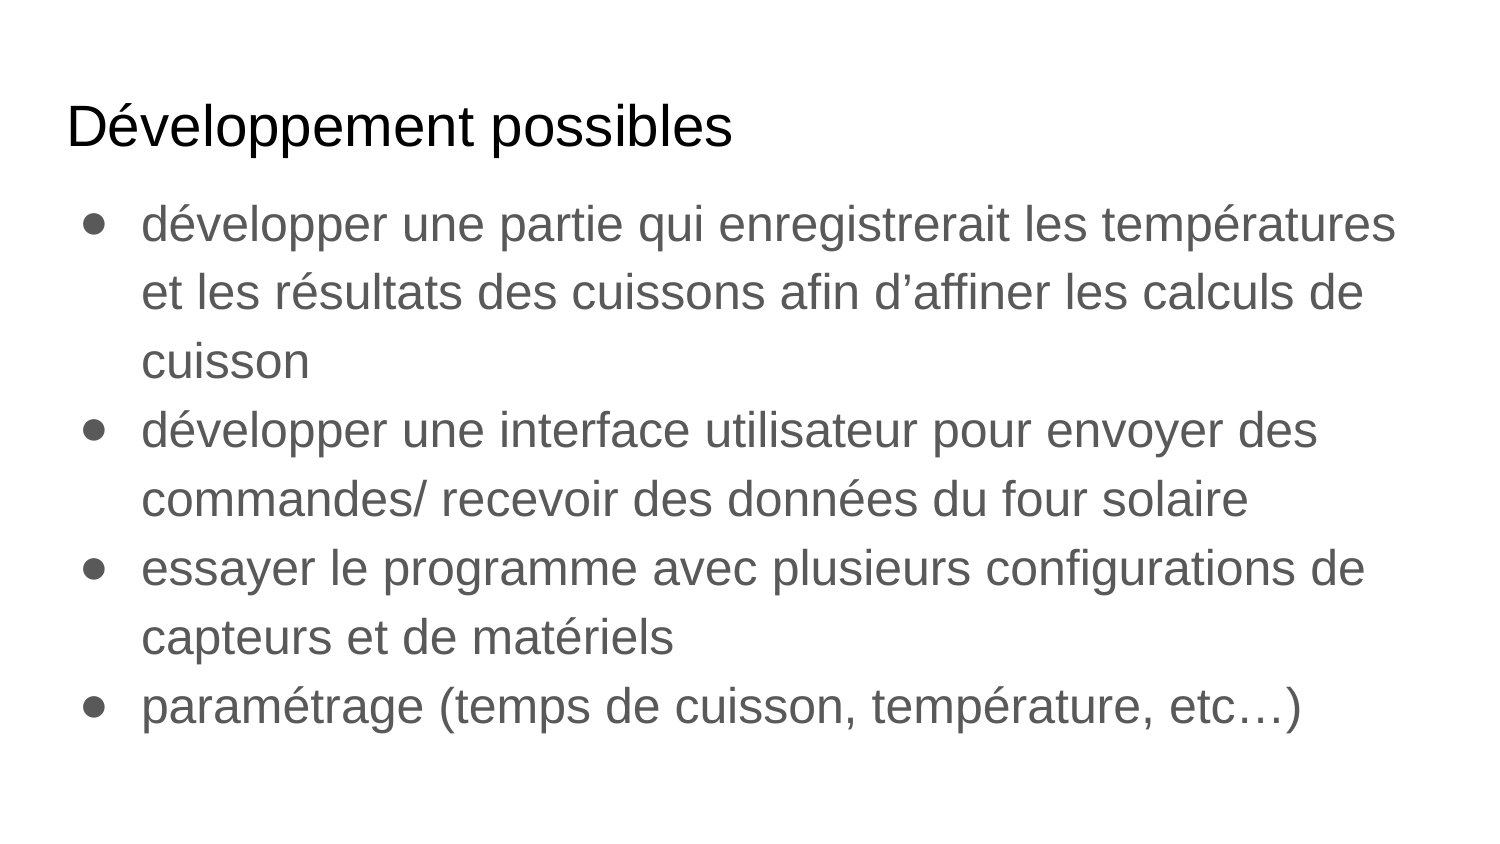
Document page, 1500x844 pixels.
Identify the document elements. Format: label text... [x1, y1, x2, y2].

title Développement possibles [51, 72, 1449, 166]
list développer une partie qui enregistrerait les températures et les résultats des cuissons afin d’affiner les calculs de cuisson développer une interface utilisateur pour envoyer des commandes/ recevoir des données du four solaire essayer le programme avec plusieurs configurations de capteurs et de matériels paramétrage (temps de cuisson, température, etc…) [51, 166, 1449, 728]
